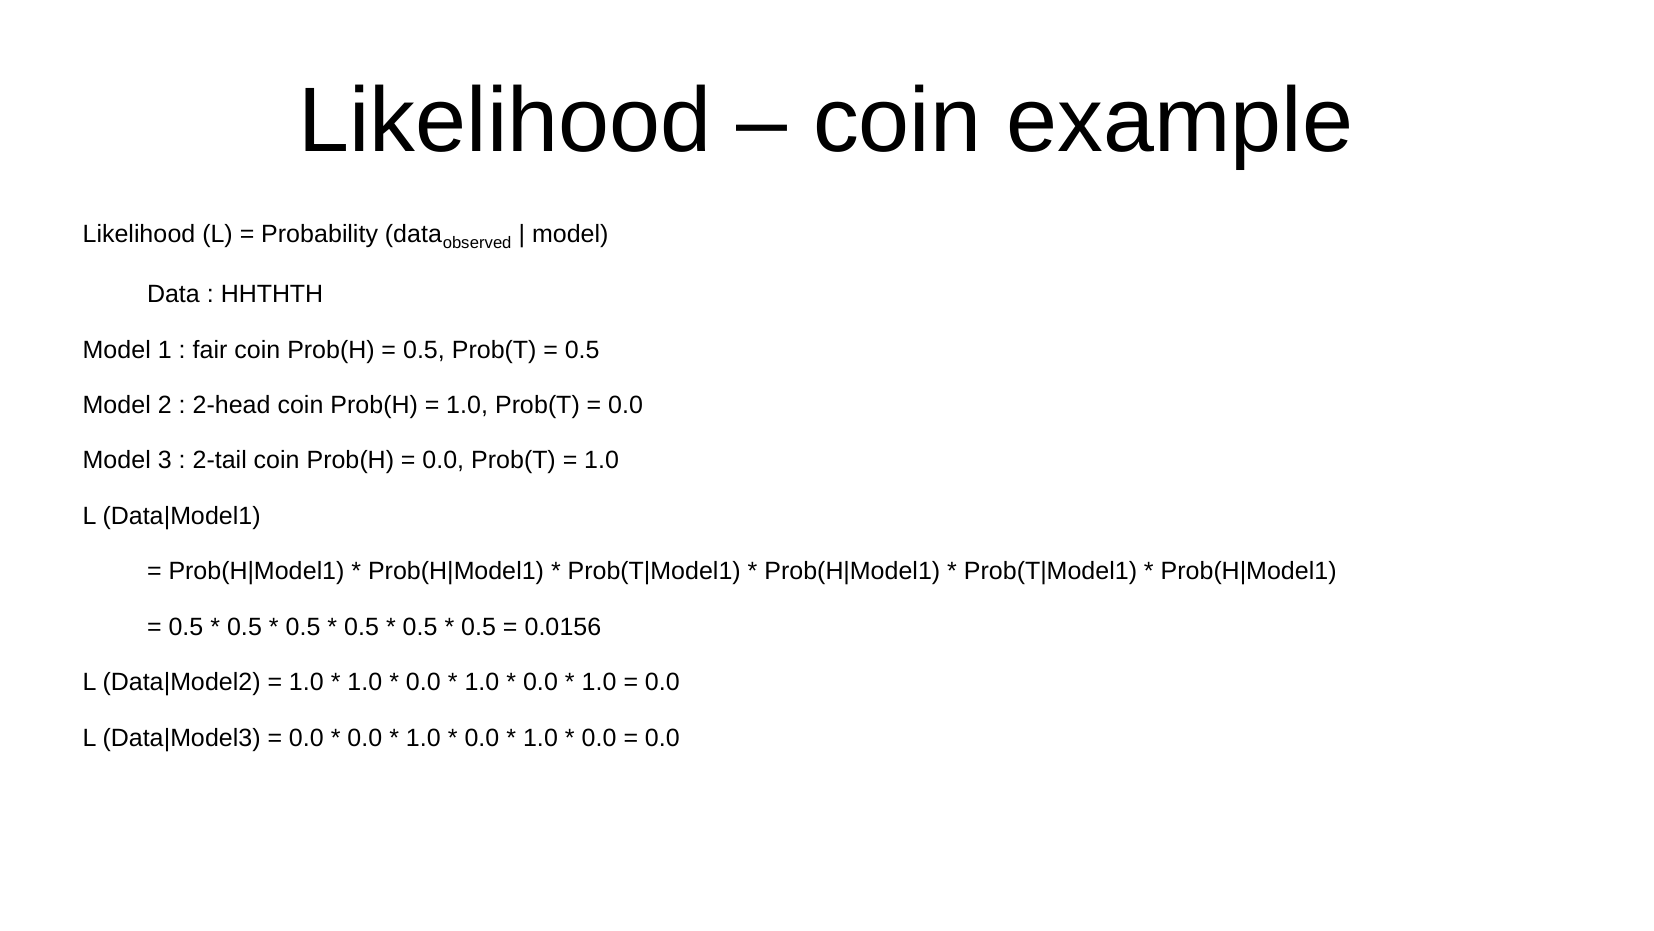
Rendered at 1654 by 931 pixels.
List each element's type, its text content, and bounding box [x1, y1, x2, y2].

title Likelihood – coin example [82, 37, 1571, 193]
list Likelihood (L) = Probability (dataobserved | model) Data : HHTHTH Model 1 : fair coin Prob(H) = 0.5, Prob(T) = 0.5 Model 2 : 2-head coin Prob(H) = 1.0, Prob(T) = 0.0 Model 3 : 2-tail coin Prob(H) = 0.0, Prob(T) = 1.0 L (Data|Model1) = Prob(H|Model1) * Prob(H|Model1) * Prob(T|Model1) * Prob(H|Model1) * Prob(T|Model1) * Prob(H|Model1) = 0.5 * 0.5 * 0.5 * 0.5 * 0.5 * 0.5 = 0.0156 L (Data|Model2) = 1.0 * 1.0 * 0.0 * 1.0 * 0.0 * 1.0 = 0.0 L (Data|Model3) = 0.0 * 0.0 * 1.0 * 0.0 * 1.0 * 0.0 = 0.0 [82, 217, 1571, 758]
